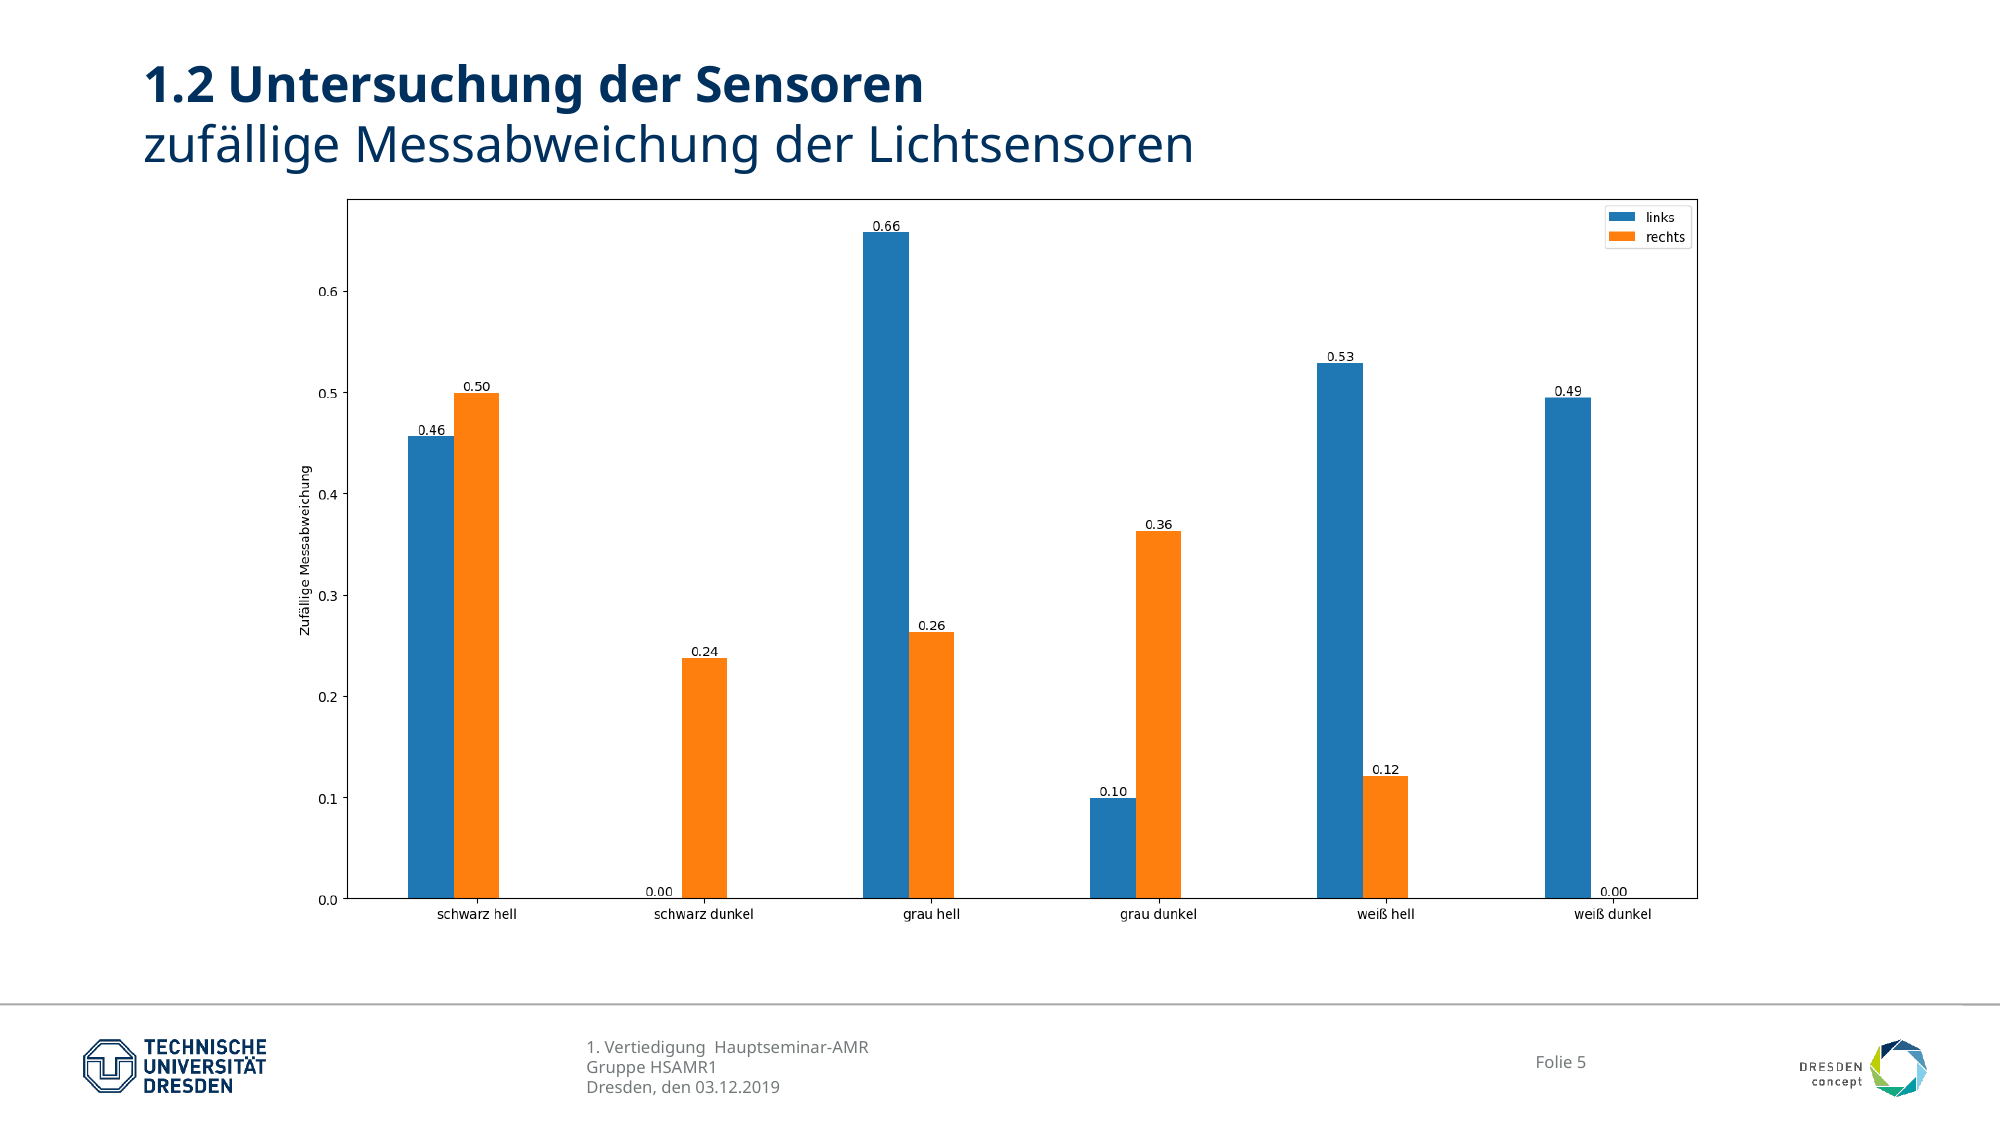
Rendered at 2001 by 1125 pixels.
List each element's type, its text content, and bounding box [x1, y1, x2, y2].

picture [129, 91, 1871, 998]
picture [1800, 1039, 1927, 1097]
title 1.2 Untersuchung der Sensoren zufällige Messabweichung der Lichtsensoren [143, 56, 1880, 169]
picture [83, 1039, 266, 1093]
